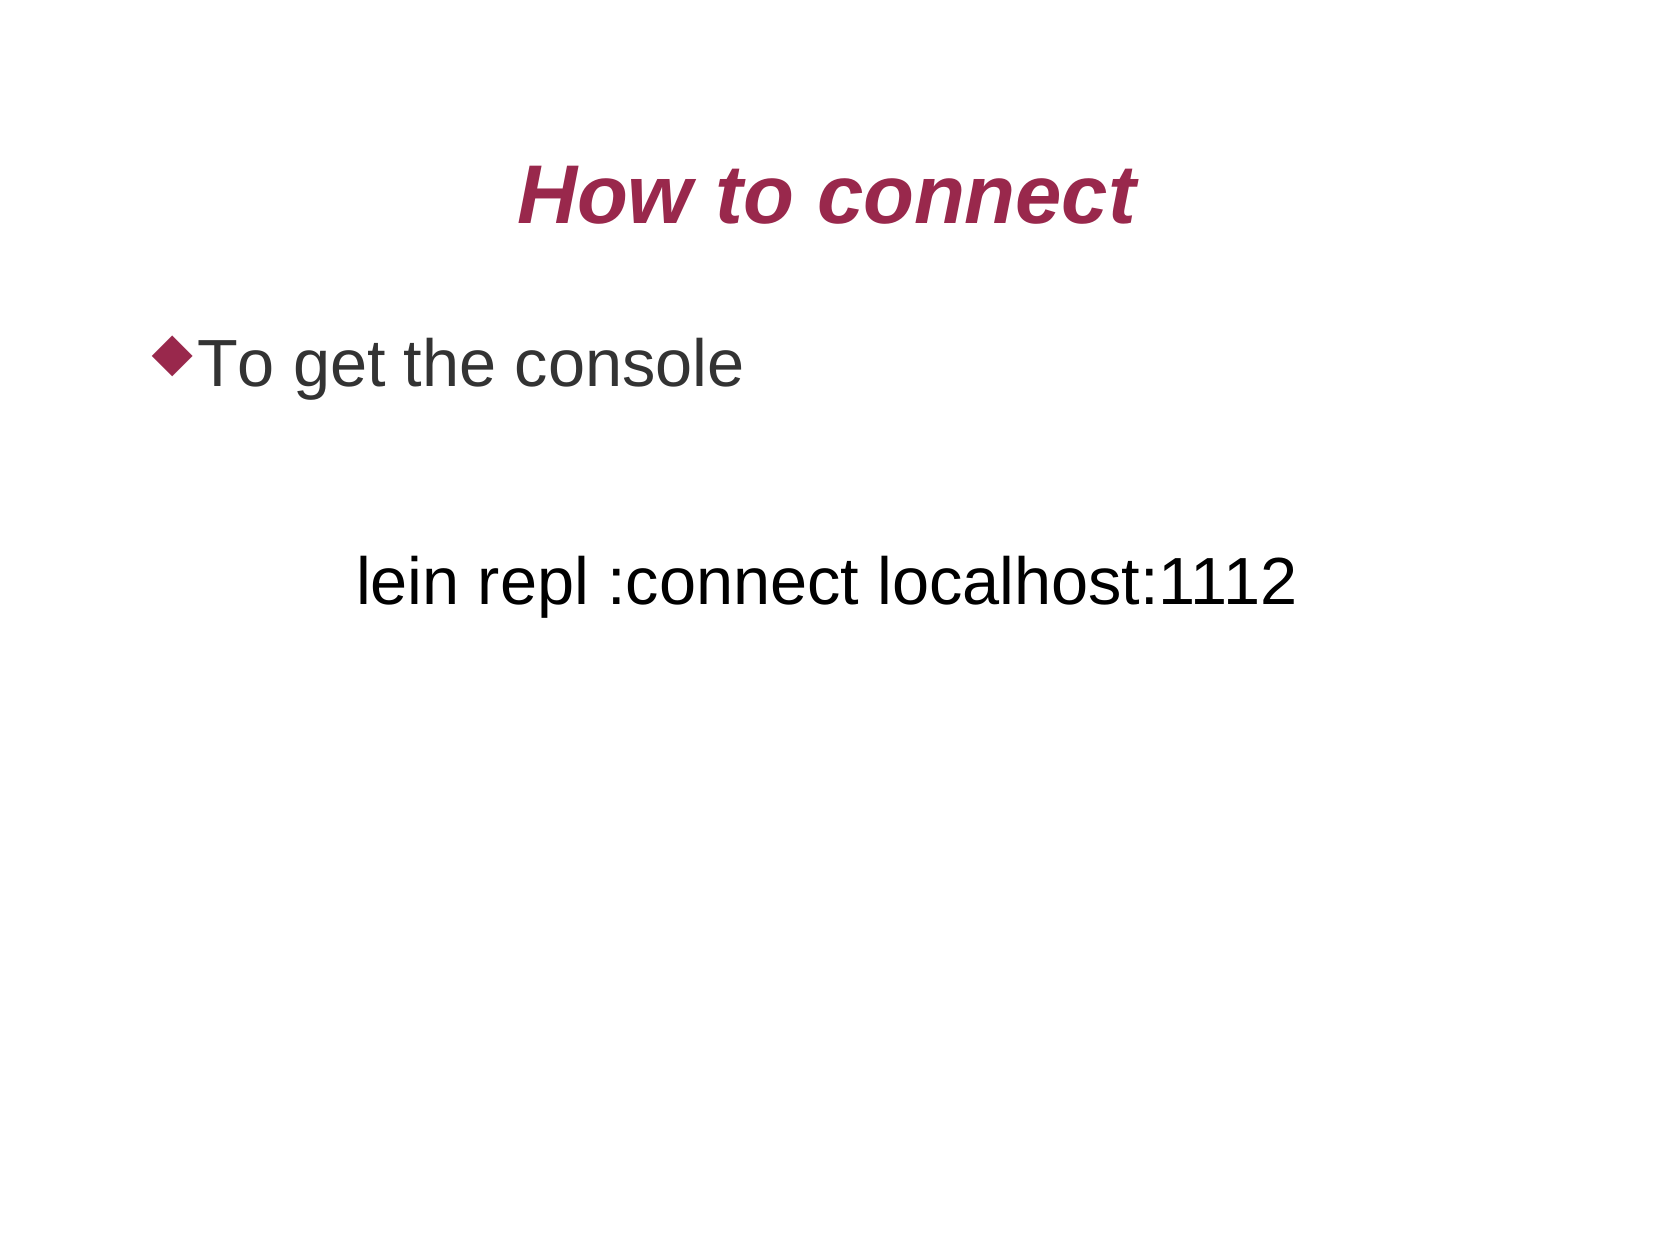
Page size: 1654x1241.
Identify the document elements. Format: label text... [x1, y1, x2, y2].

title How to connect [118, 90, 1536, 298]
list To get the console [147, 325, 1506, 1145]
text_box lein repl :connect localhost:1112 [341, 536, 1551, 656]
